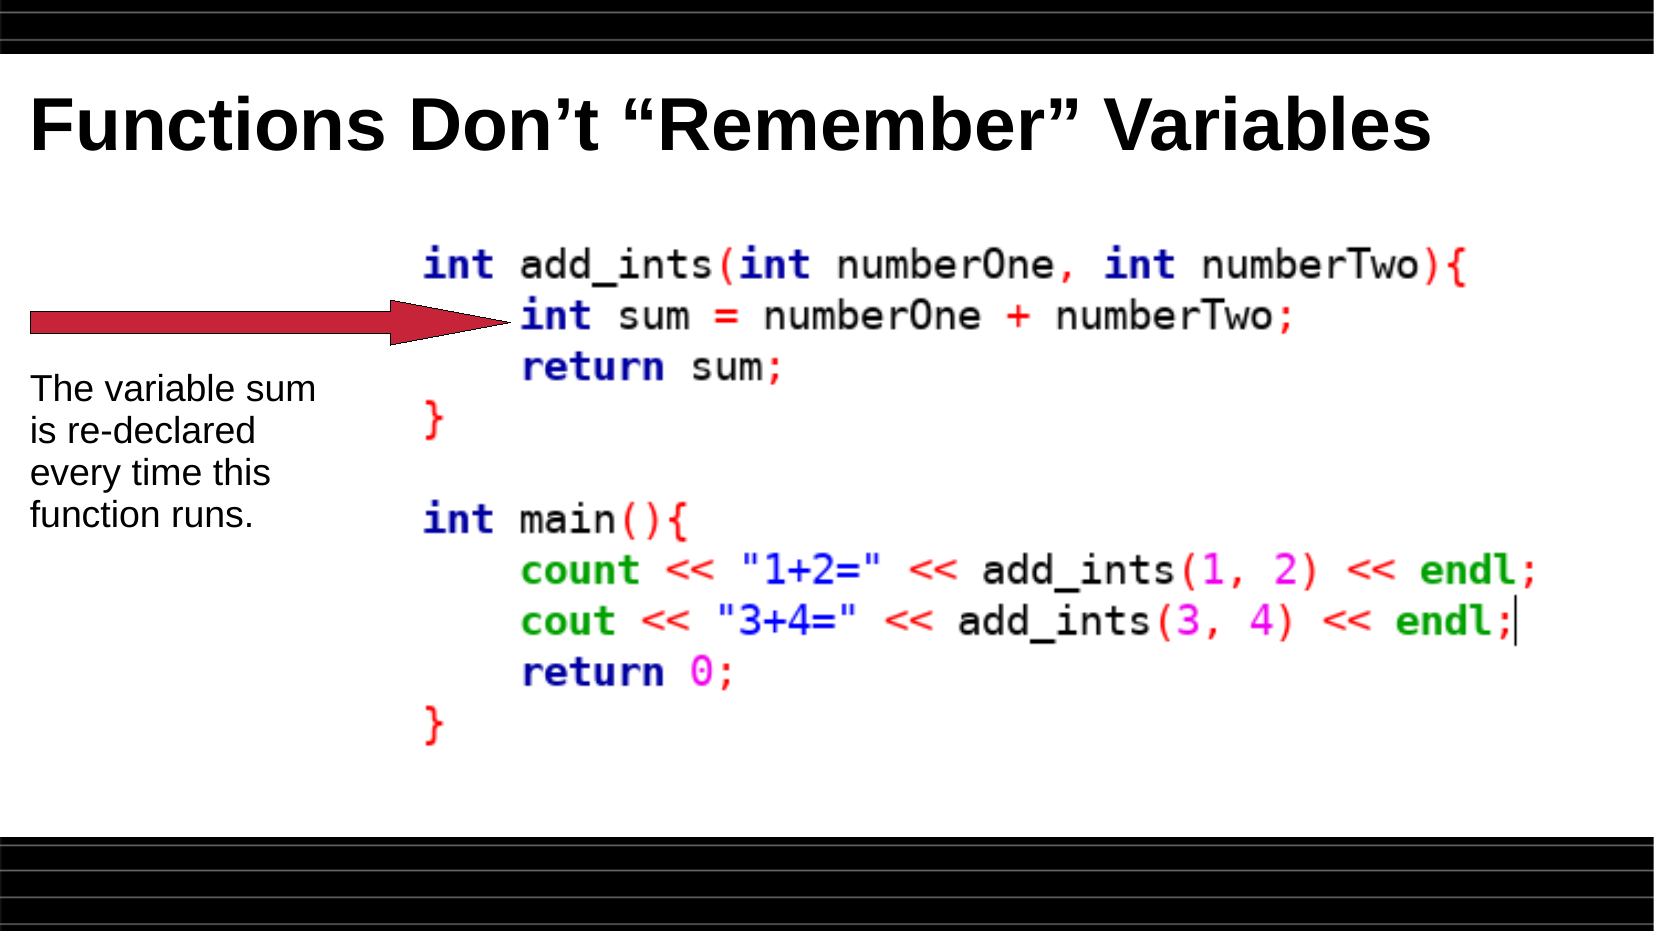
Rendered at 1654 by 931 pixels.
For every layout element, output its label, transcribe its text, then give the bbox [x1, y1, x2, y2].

text_box [30, 300, 511, 346]
picture [420, 228, 1546, 755]
text_box The variable sum is re-declared every time this function runs. [15, 360, 346, 543]
picture [0, 0, 1654, 54]
text_box Functions Don’t “Remember” Variables [15, 75, 1546, 174]
picture [0, 837, 1654, 931]
